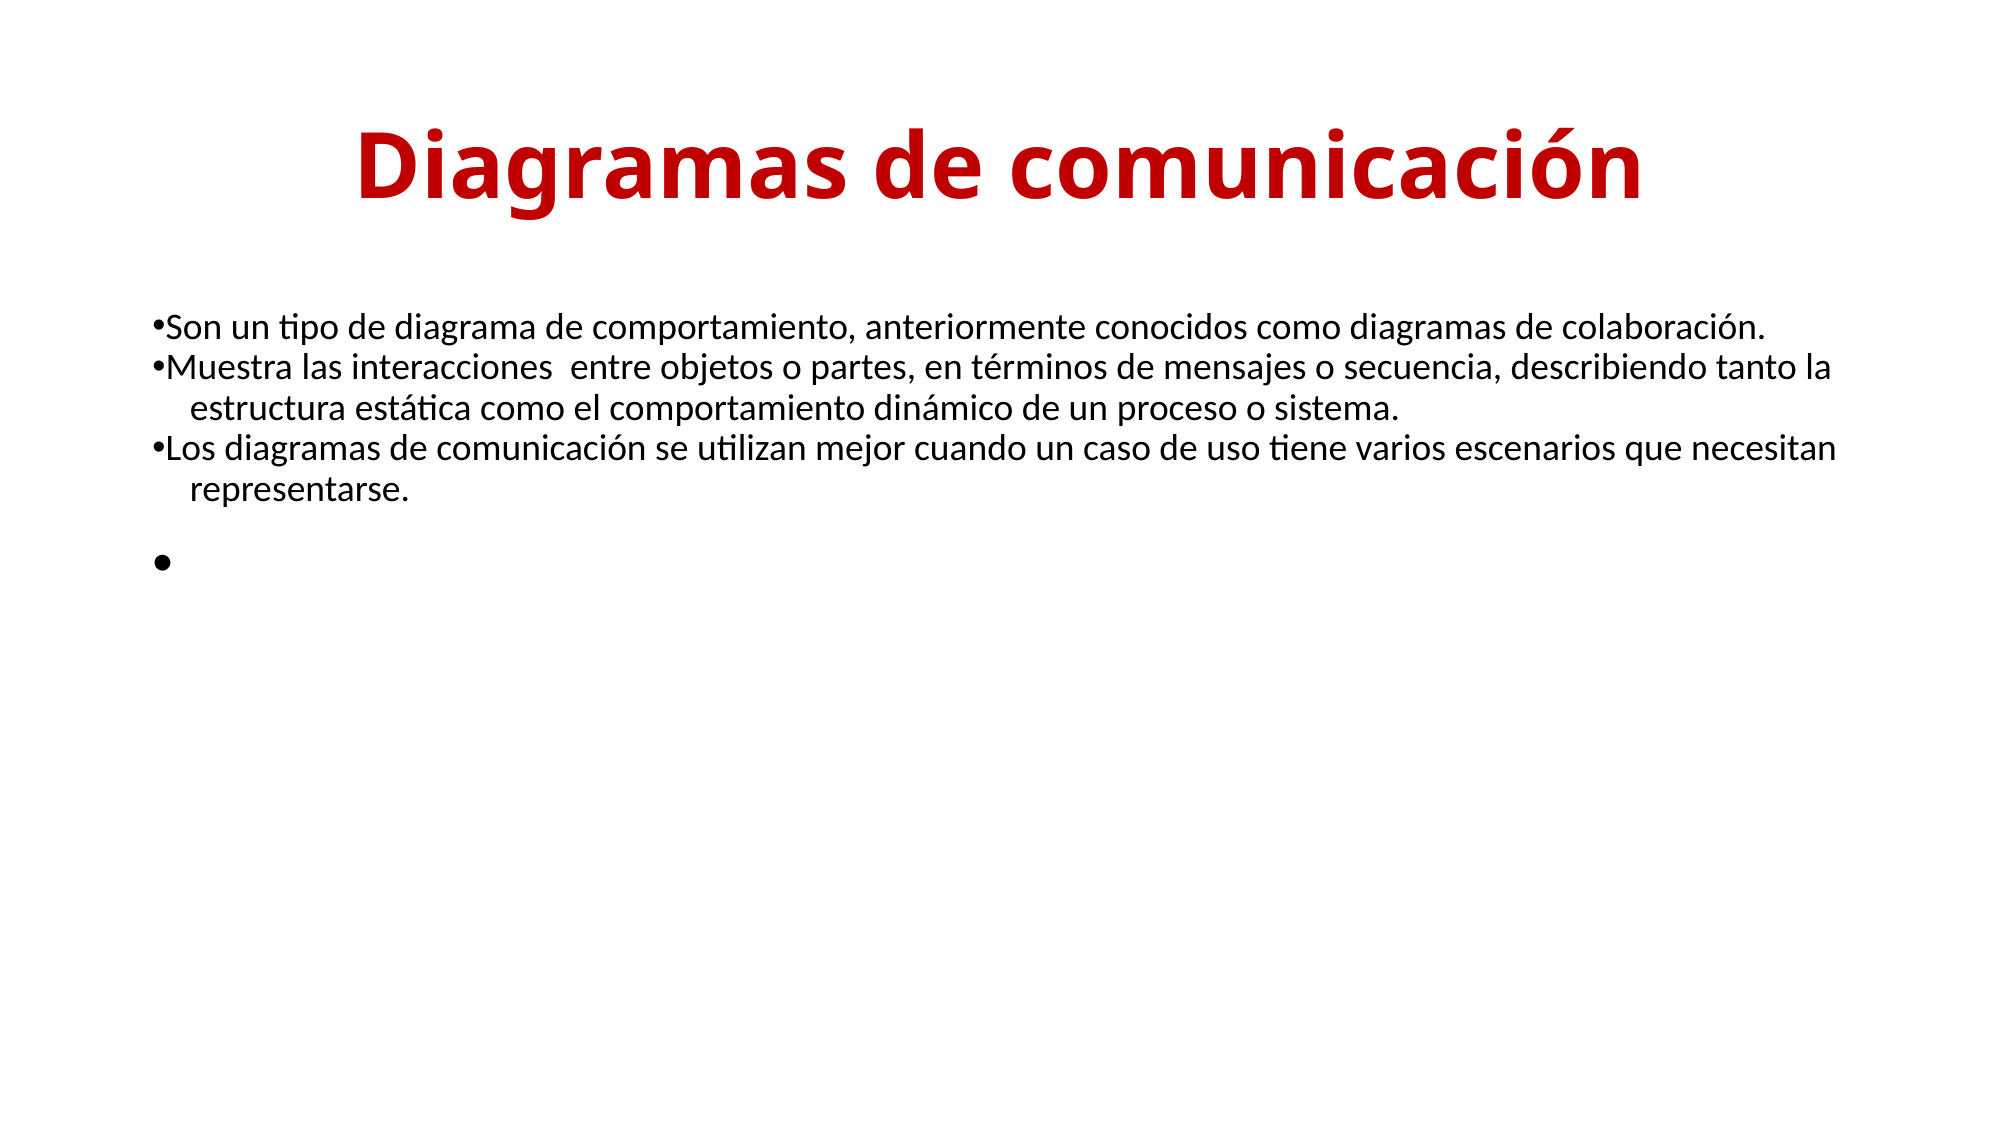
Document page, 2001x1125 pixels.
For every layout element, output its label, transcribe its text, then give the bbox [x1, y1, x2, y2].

title Diagramas de comunicación [137, 59, 1863, 278]
list Son un tipo de diagrama de comportamiento, anteriormente conocidos como diagramas de colaboración. Muestra las interacciones entre objetos o partes, en términos de mensajes o secuencia, describiendo tanto la estructura estática como el comportamiento dinámico de un proceso o sistema. Los diagramas de comunicación se utilizan mejor cuando un caso de uso tiene varios escenarios que necesitan representarse. [137, 299, 1863, 1014]
